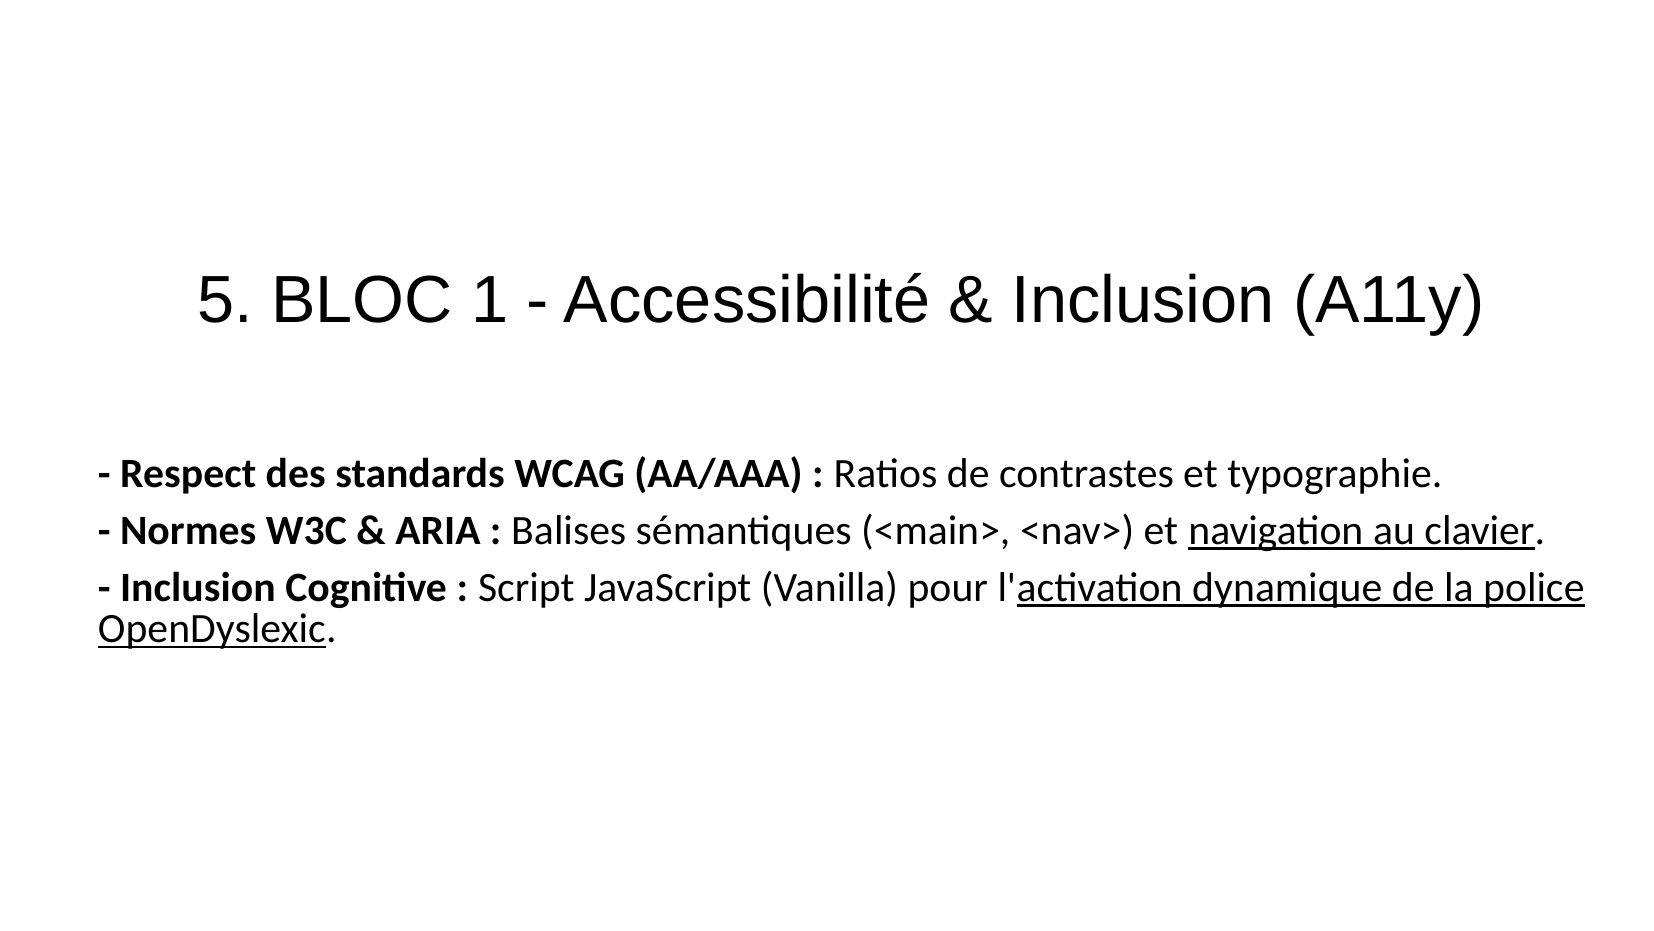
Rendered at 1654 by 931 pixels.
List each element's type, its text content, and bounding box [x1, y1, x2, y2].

subtitle 5. BLOC 1 - Accessibilité & Inclusion (A11y) - Respect des standards WCAG (AA/AAA) : Ratios de contrastes et typographie. - Normes W3C & ARIA : Balises sémantiques (<main>, <nav>) et navigation au clavier. - Inclusion Cognitive : Script JavaScript (Vanilla) pour l'activation dynamique de la police OpenDyslexic. [58, 47, 1624, 916]
